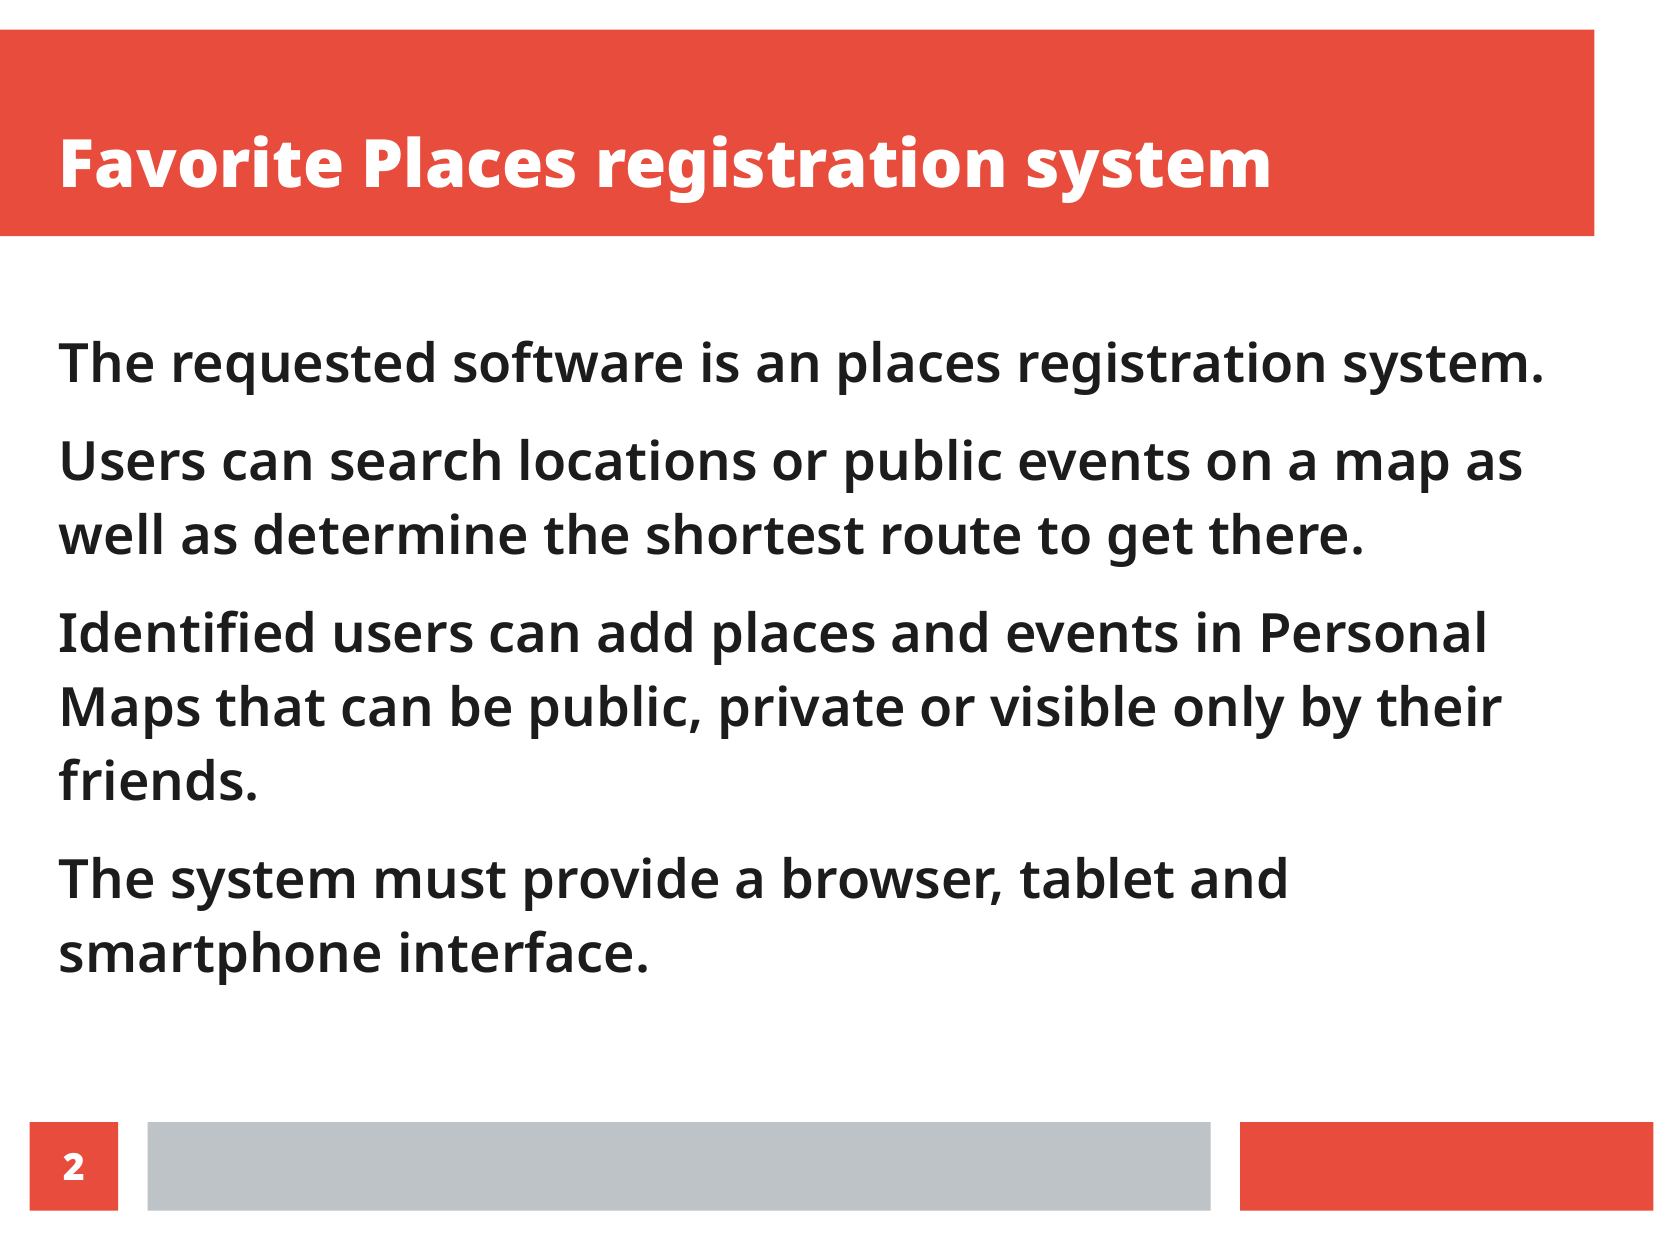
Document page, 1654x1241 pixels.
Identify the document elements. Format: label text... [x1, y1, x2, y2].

list The requested software is an places registration system. Users can search locations or public events on a map as well as determine the shortest route to get there. Identified users can add places and events in Personal Maps that can be public, private or visible only by their friends. The system must provide a browser, tablet and smartphone interface. [59, 324, 1565, 1093]
title Favorite Places registration system [59, 59, 1595, 207]
